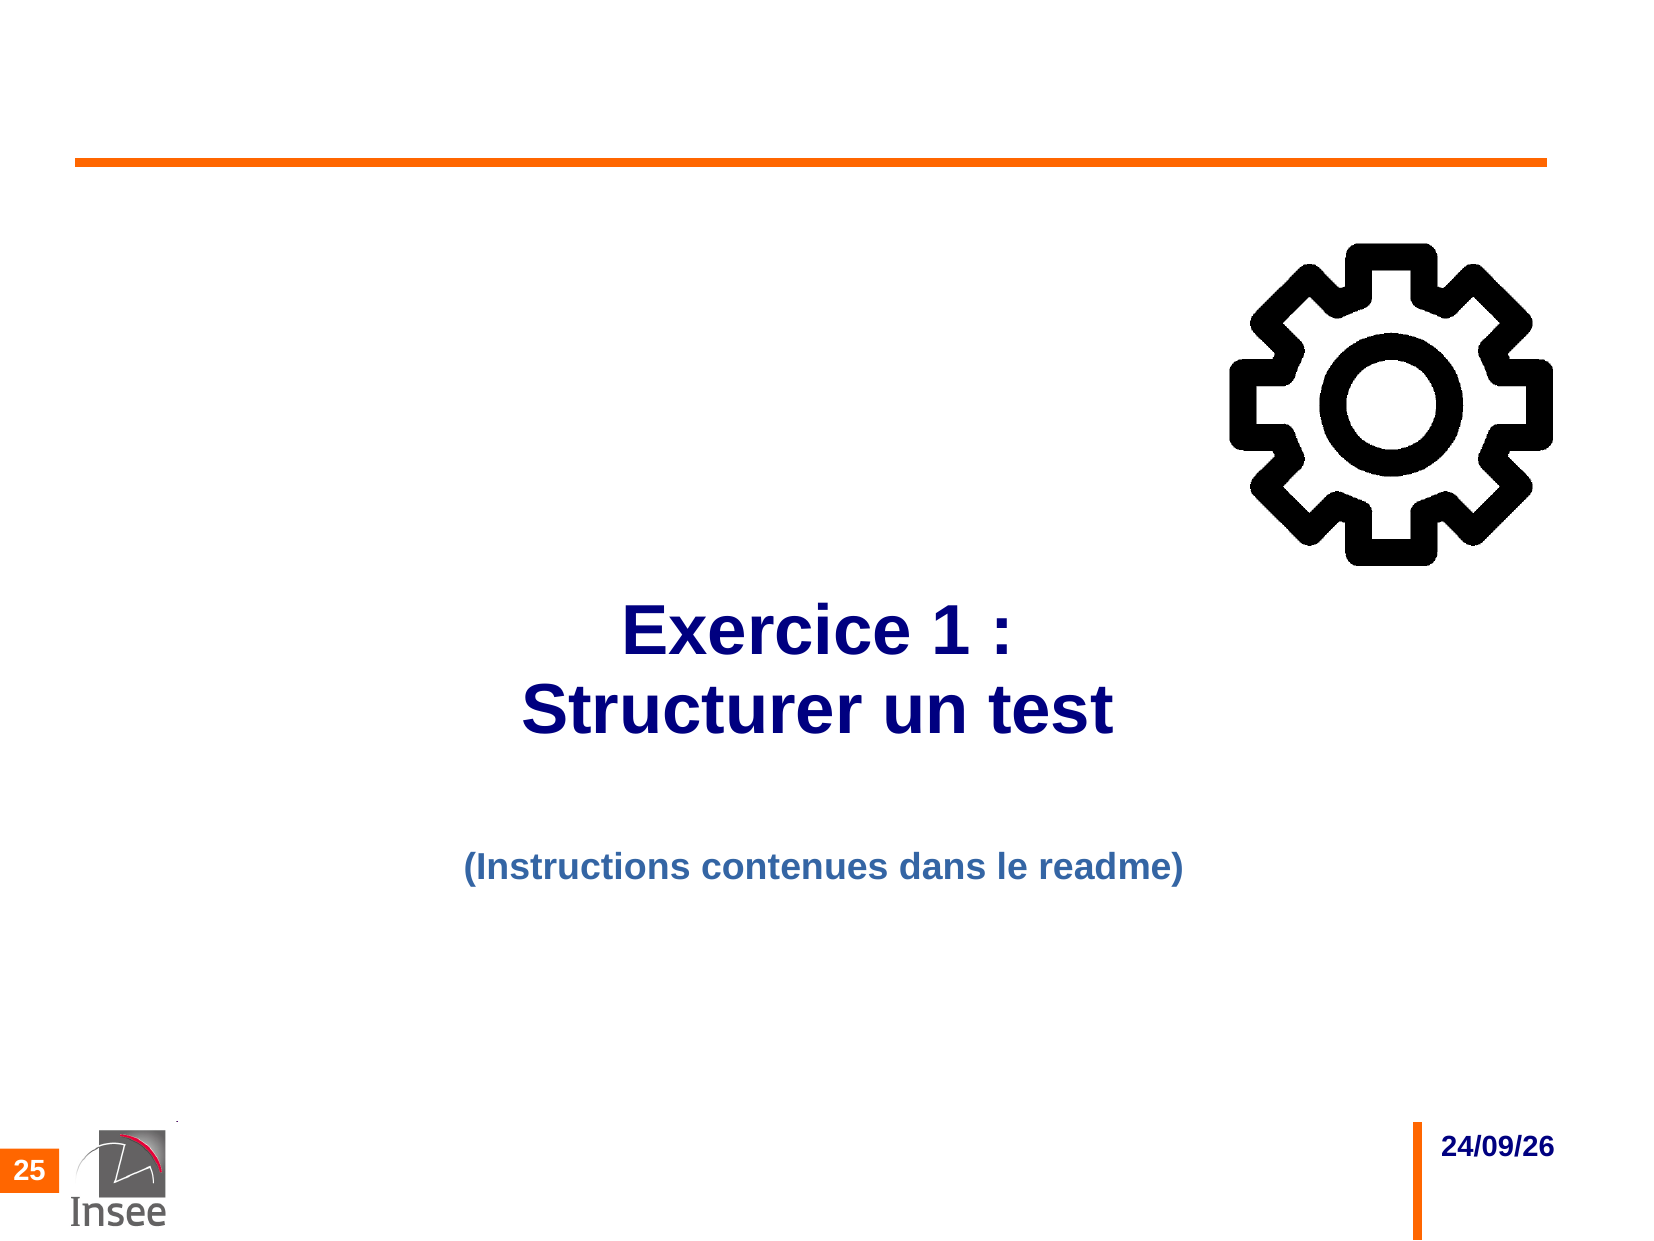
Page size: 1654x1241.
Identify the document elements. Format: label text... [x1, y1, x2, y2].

picture [62, 1121, 178, 1241]
picture [1222, 236, 1560, 573]
text_box (Instructions contenues dans le readme) [448, 838, 1205, 896]
list Exercice 1 : Structurer un test [419, 590, 1146, 832]
